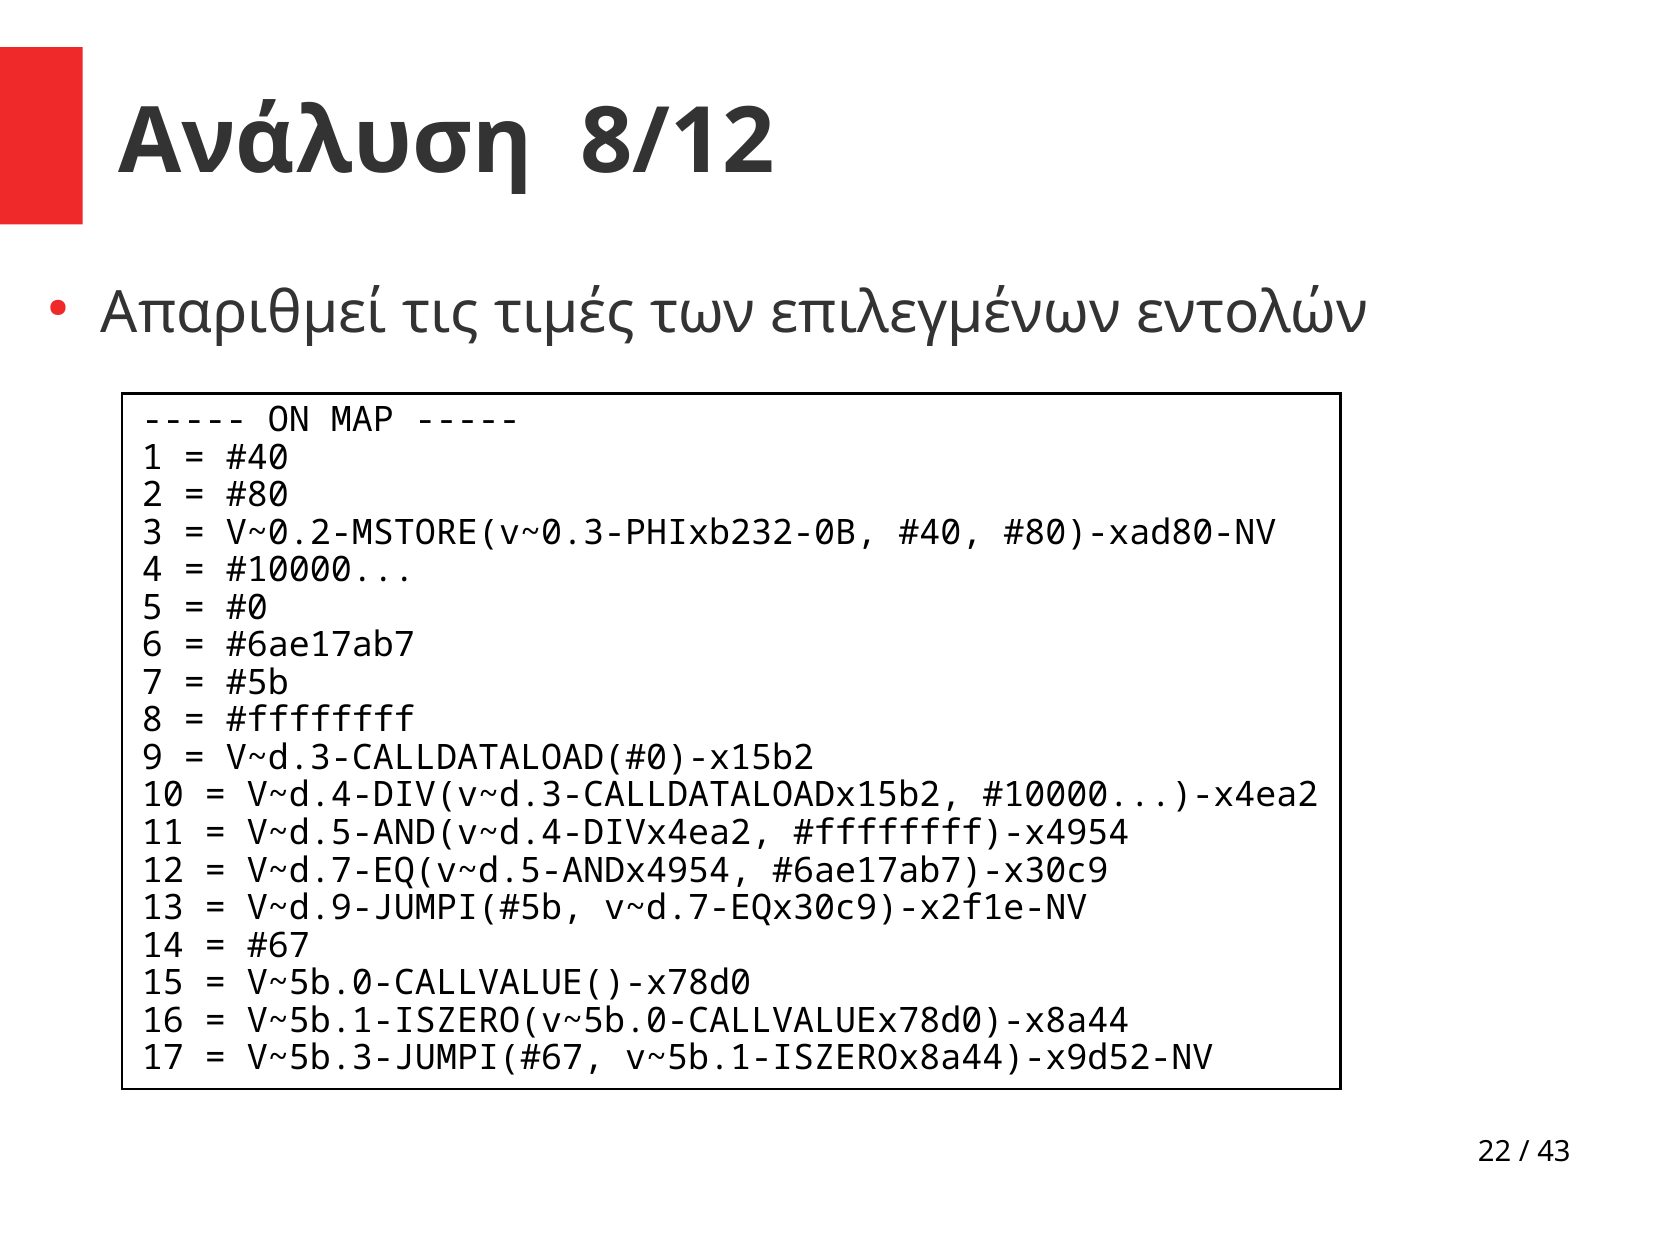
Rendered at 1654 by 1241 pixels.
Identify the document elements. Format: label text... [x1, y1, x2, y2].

picture [110, 381, 1352, 1102]
list Απαριθμεί τις τιμές των επιλεγμένων εντολών [30, 270, 1621, 376]
title Ανάλυση 8/12 [118, 33, 1571, 241]
